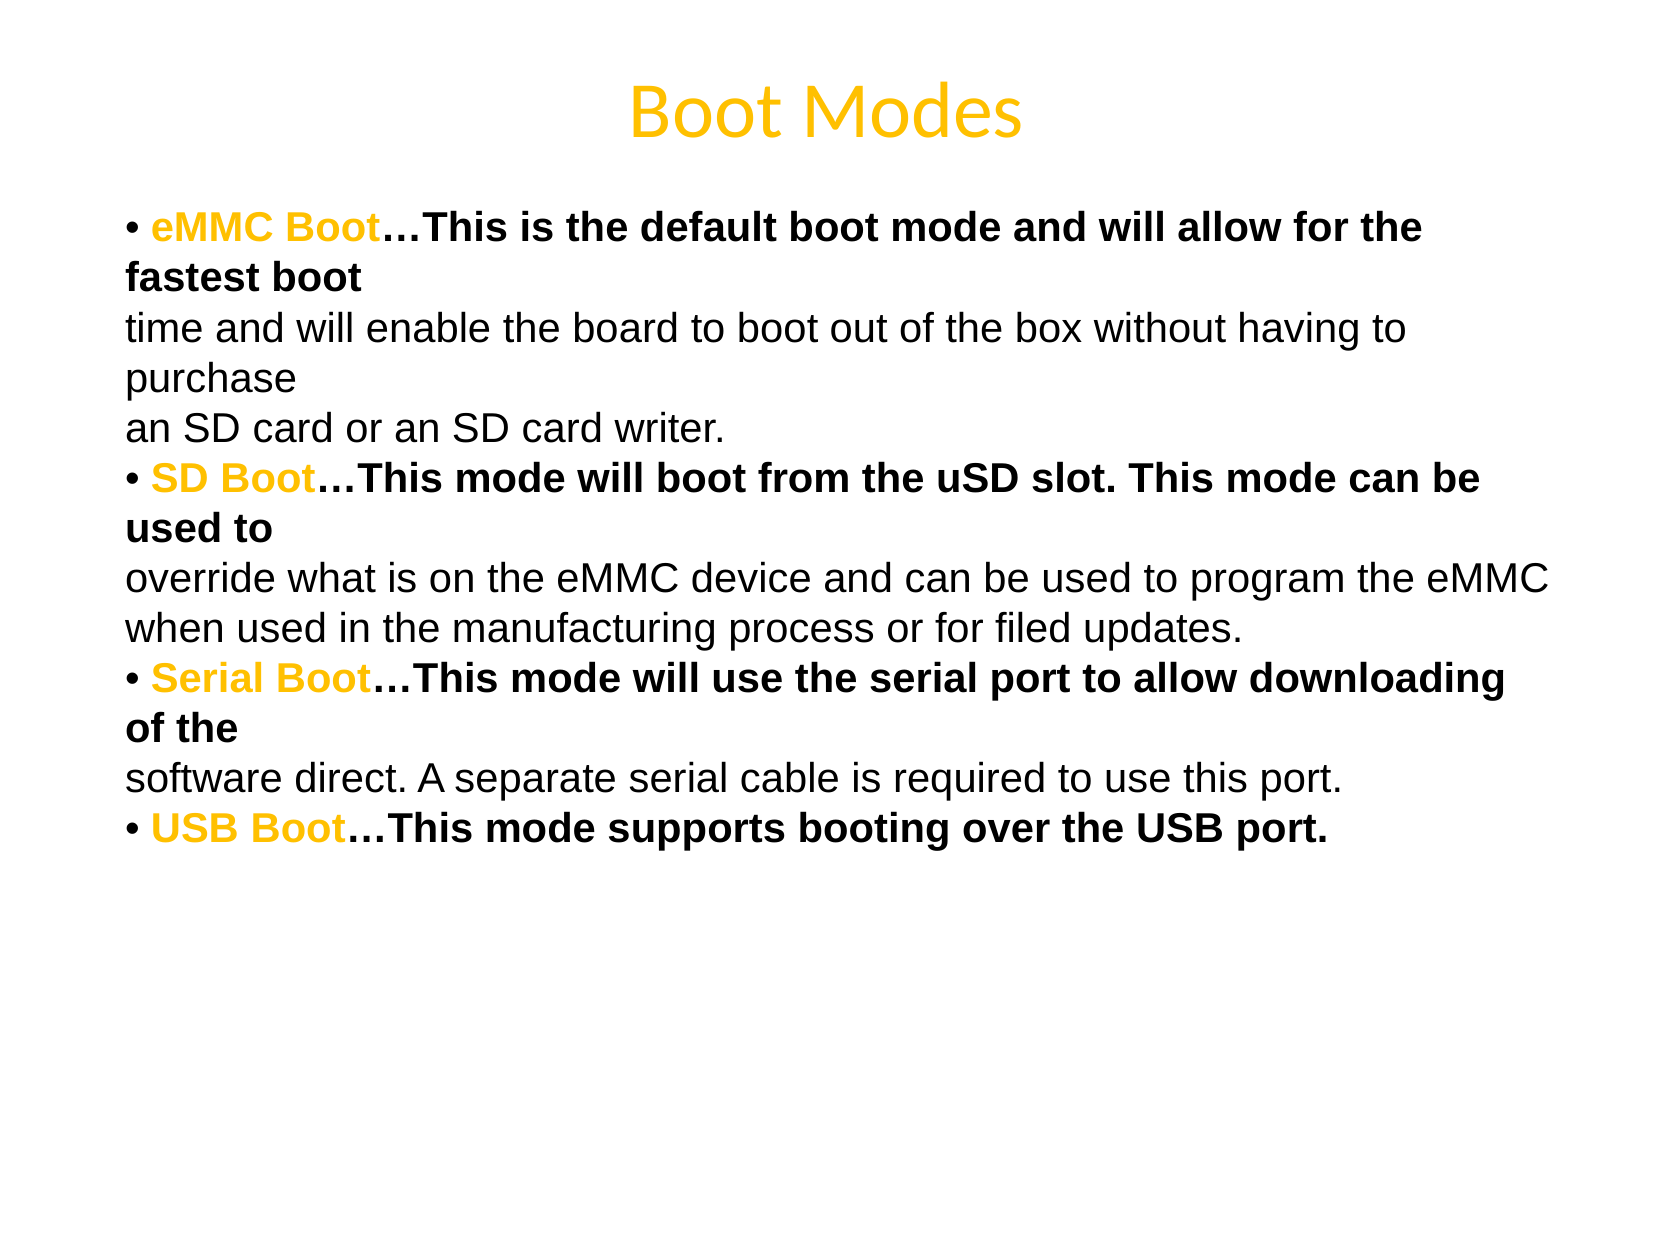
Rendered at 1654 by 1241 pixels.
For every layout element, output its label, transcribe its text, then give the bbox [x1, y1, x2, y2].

text_box • eMMC Boot…This is the default boot mode and will allow for the fastest boot time and will enable the board to boot out of the box without having to purchase an SD card or an SD card writer. • SD Boot…This mode will boot from the uSD slot. This mode can be used to override what is on the eMMC device and can be used to program the eMMC when used in the manufacturing process or for filed updates. • Serial Boot…This mode will use the serial port to allow downloading of the software direct. A separate serial cable is required to use this port. • USB Boot…This mode supports booting over the USB port. [110, 192, 1571, 858]
title Boot Modes [82, 49, 1571, 257]
